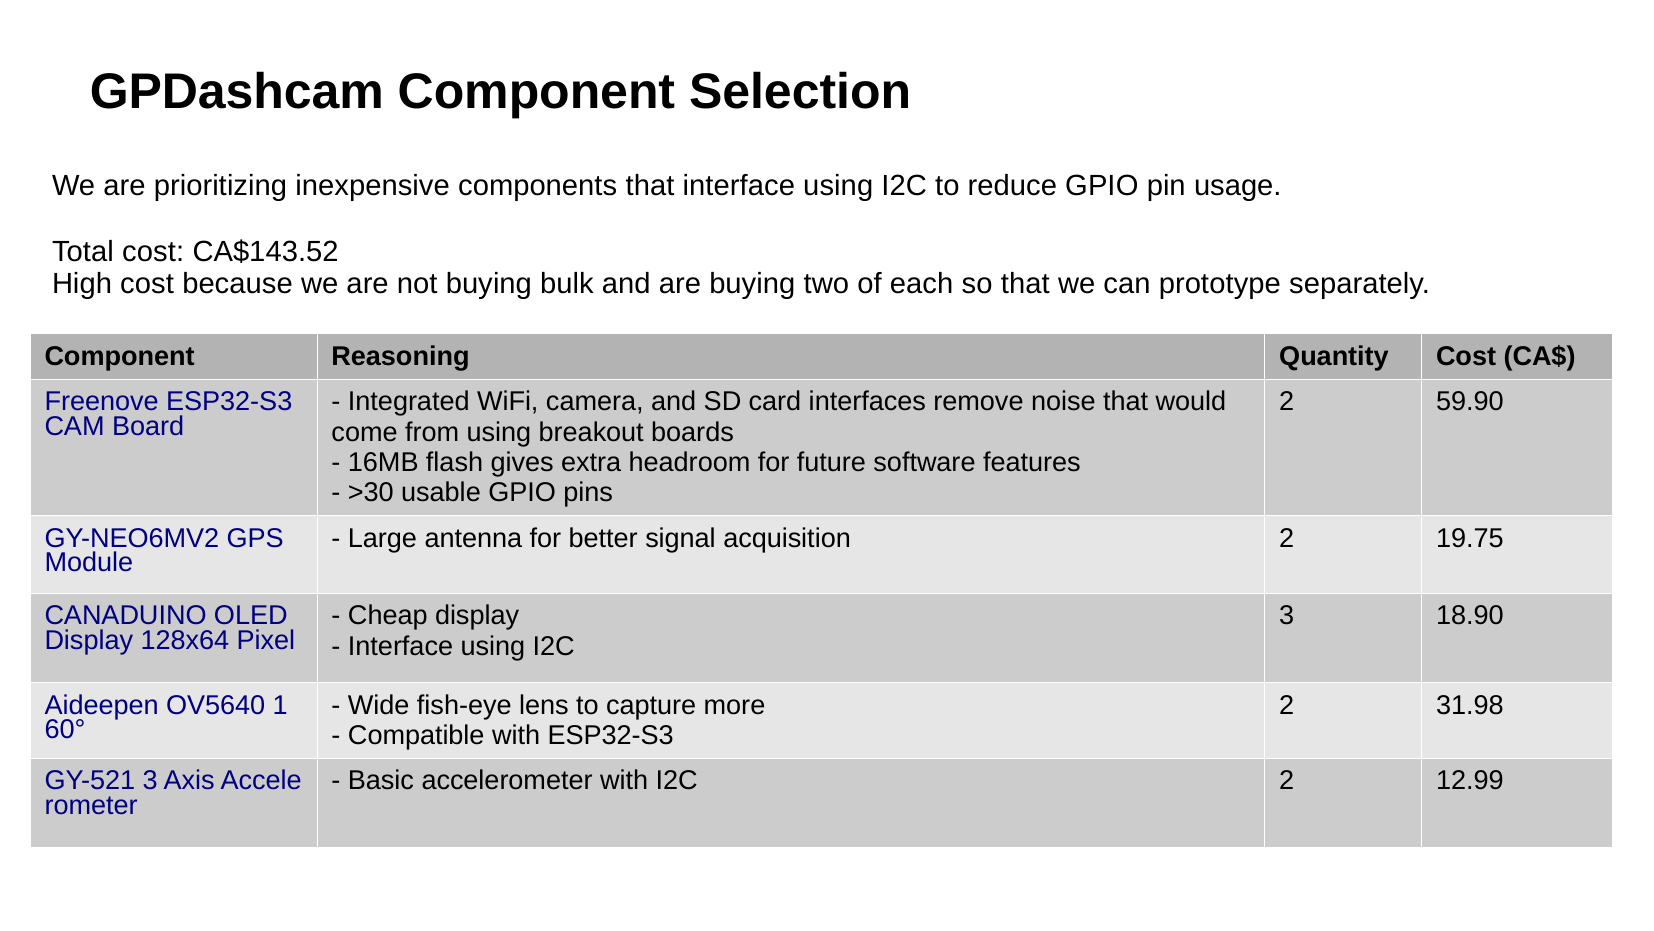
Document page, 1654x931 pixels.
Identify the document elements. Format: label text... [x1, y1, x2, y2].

text_box We are prioritizing inexpensive components that interface using I2C to reduce GPIO pin usage. Total cost: CA$143.52 High cost because we are not buying bulk and are buying two of each so that we can prototype separately. [37, 161, 1576, 308]
table_cell - Basic accelerometer with I2C [318, 759, 1264, 847]
table_cell CANADUINO OLED Display 128x64 Pixel [31, 594, 317, 682]
table_cell 31.98 [1422, 683, 1612, 758]
table_cell GY-521 3 Axis Accelerometer [31, 759, 317, 847]
table_cell - Wide fish-eye lens to capture more - Compatible with ESP32-S3 [318, 683, 1264, 758]
text_box GPDashcam Component Selection [75, 55, 927, 127]
table_cell 2 [1265, 759, 1421, 847]
table_header Reasoning [318, 334, 1264, 379]
table_cell - Cheap display - Interface using I2C [318, 594, 1264, 682]
table_cell - Integrated WiFi, camera, and SD card interfaces remove noise that would come from using breakout boards - 16MB flash gives extra headroom for future software features - >30 usable GPIO pins [318, 380, 1264, 515]
table_header Quantity [1265, 334, 1421, 379]
table_header Cost (CA$) [1422, 334, 1612, 379]
table_cell Freenove ESP32-S3 CAM Board [31, 380, 317, 515]
table_cell 18.90 [1422, 594, 1612, 682]
table_cell 2 [1265, 516, 1421, 593]
table_cell 2 [1265, 683, 1421, 758]
table_cell - Large antenna for better signal acquisition [318, 516, 1264, 593]
table_cell 3 [1265, 594, 1421, 682]
table_cell 19.75 [1422, 516, 1612, 593]
table_cell 2 [1265, 380, 1421, 515]
table_header Component [31, 334, 317, 379]
table_cell Aideepen OV5640 160° [31, 683, 317, 758]
table_cell 12.99 [1422, 759, 1612, 847]
table_cell 59.90 [1422, 380, 1612, 515]
table_cell GY-NEO6MV2 GPS Module [31, 516, 317, 593]
